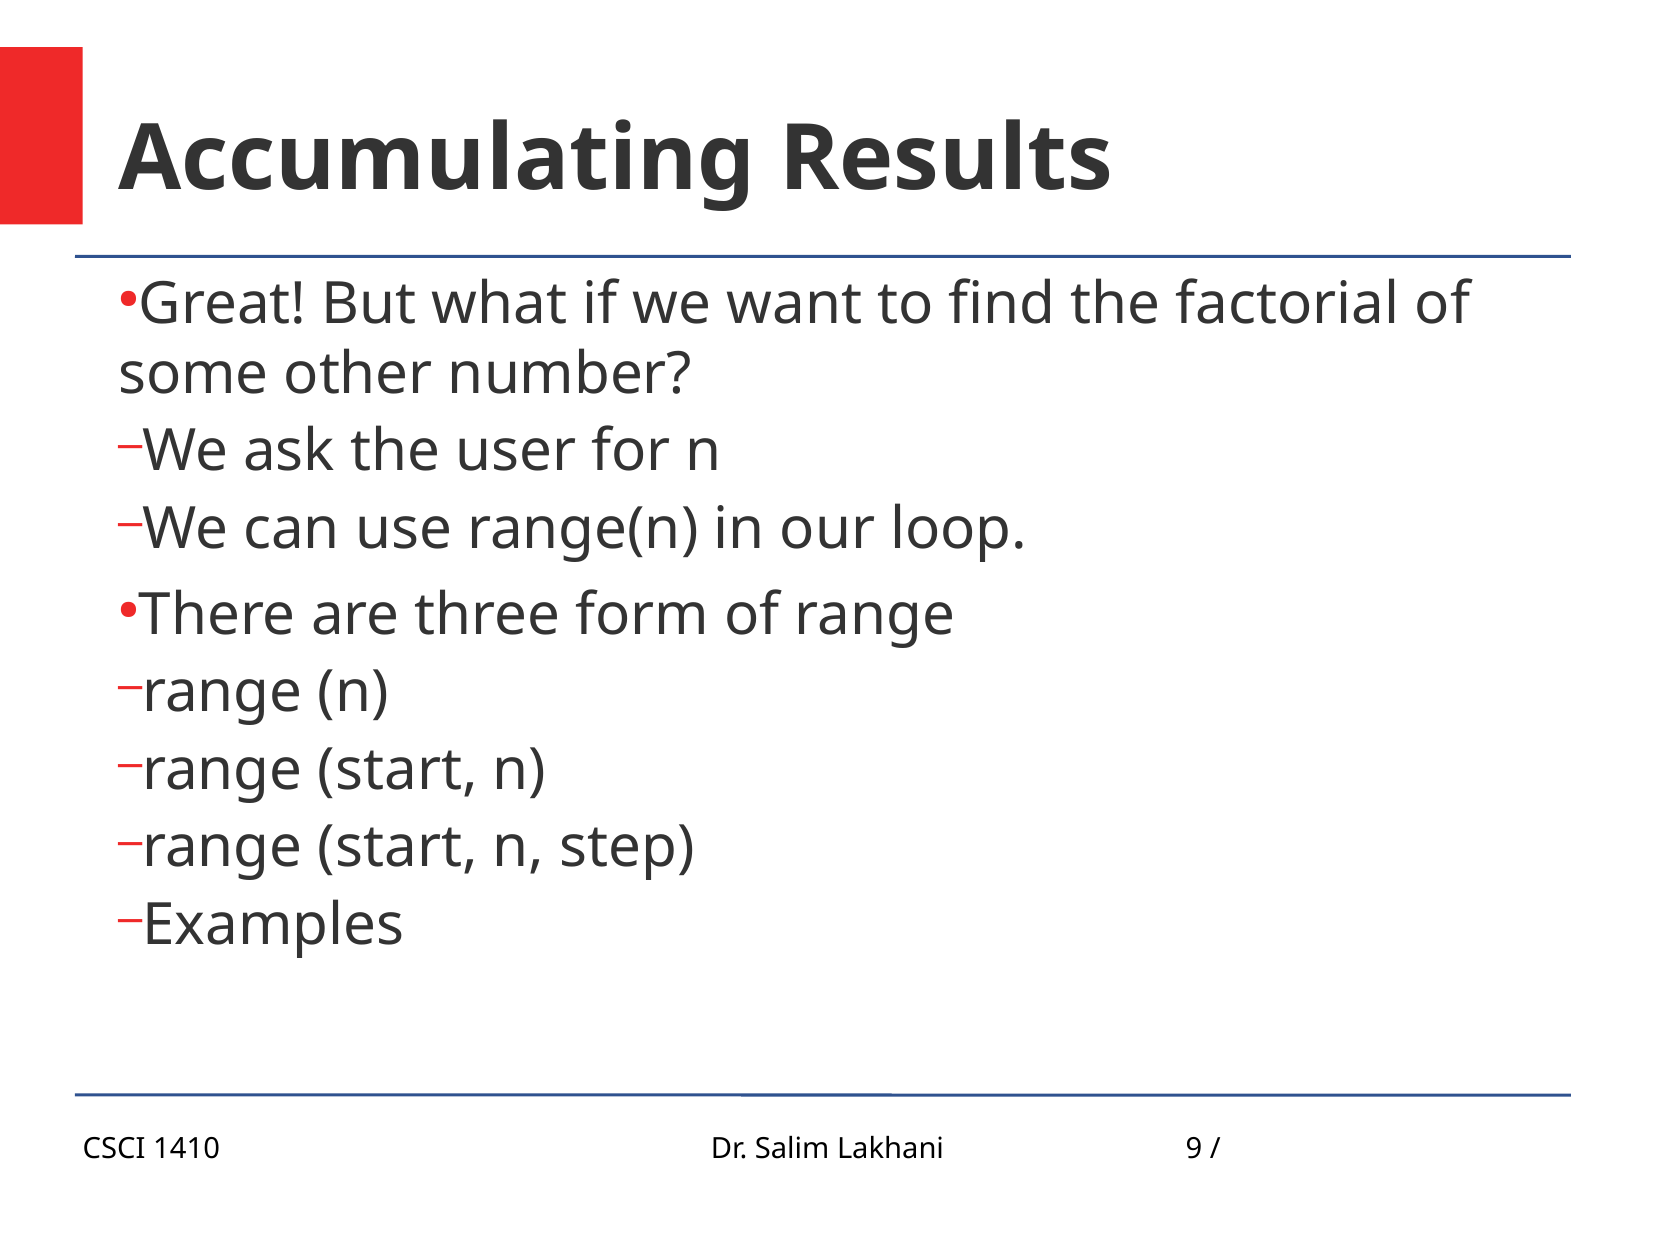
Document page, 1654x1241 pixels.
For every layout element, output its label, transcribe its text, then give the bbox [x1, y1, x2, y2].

list Great! But what if we want to find the factorial of some other number? We ask the user for n We can use range(n) in our loop. There are three form of range range (n) range (start, n) range (start, n, step) Examples [118, 265, 1536, 1081]
text_box Dr. Salim Lakhani [565, 1129, 1090, 1216]
text_box CSCI 1410 [82, 1129, 468, 1216]
text_box / [1185, 1129, 1571, 1216]
title Accumulating Results [118, 49, 1571, 257]
